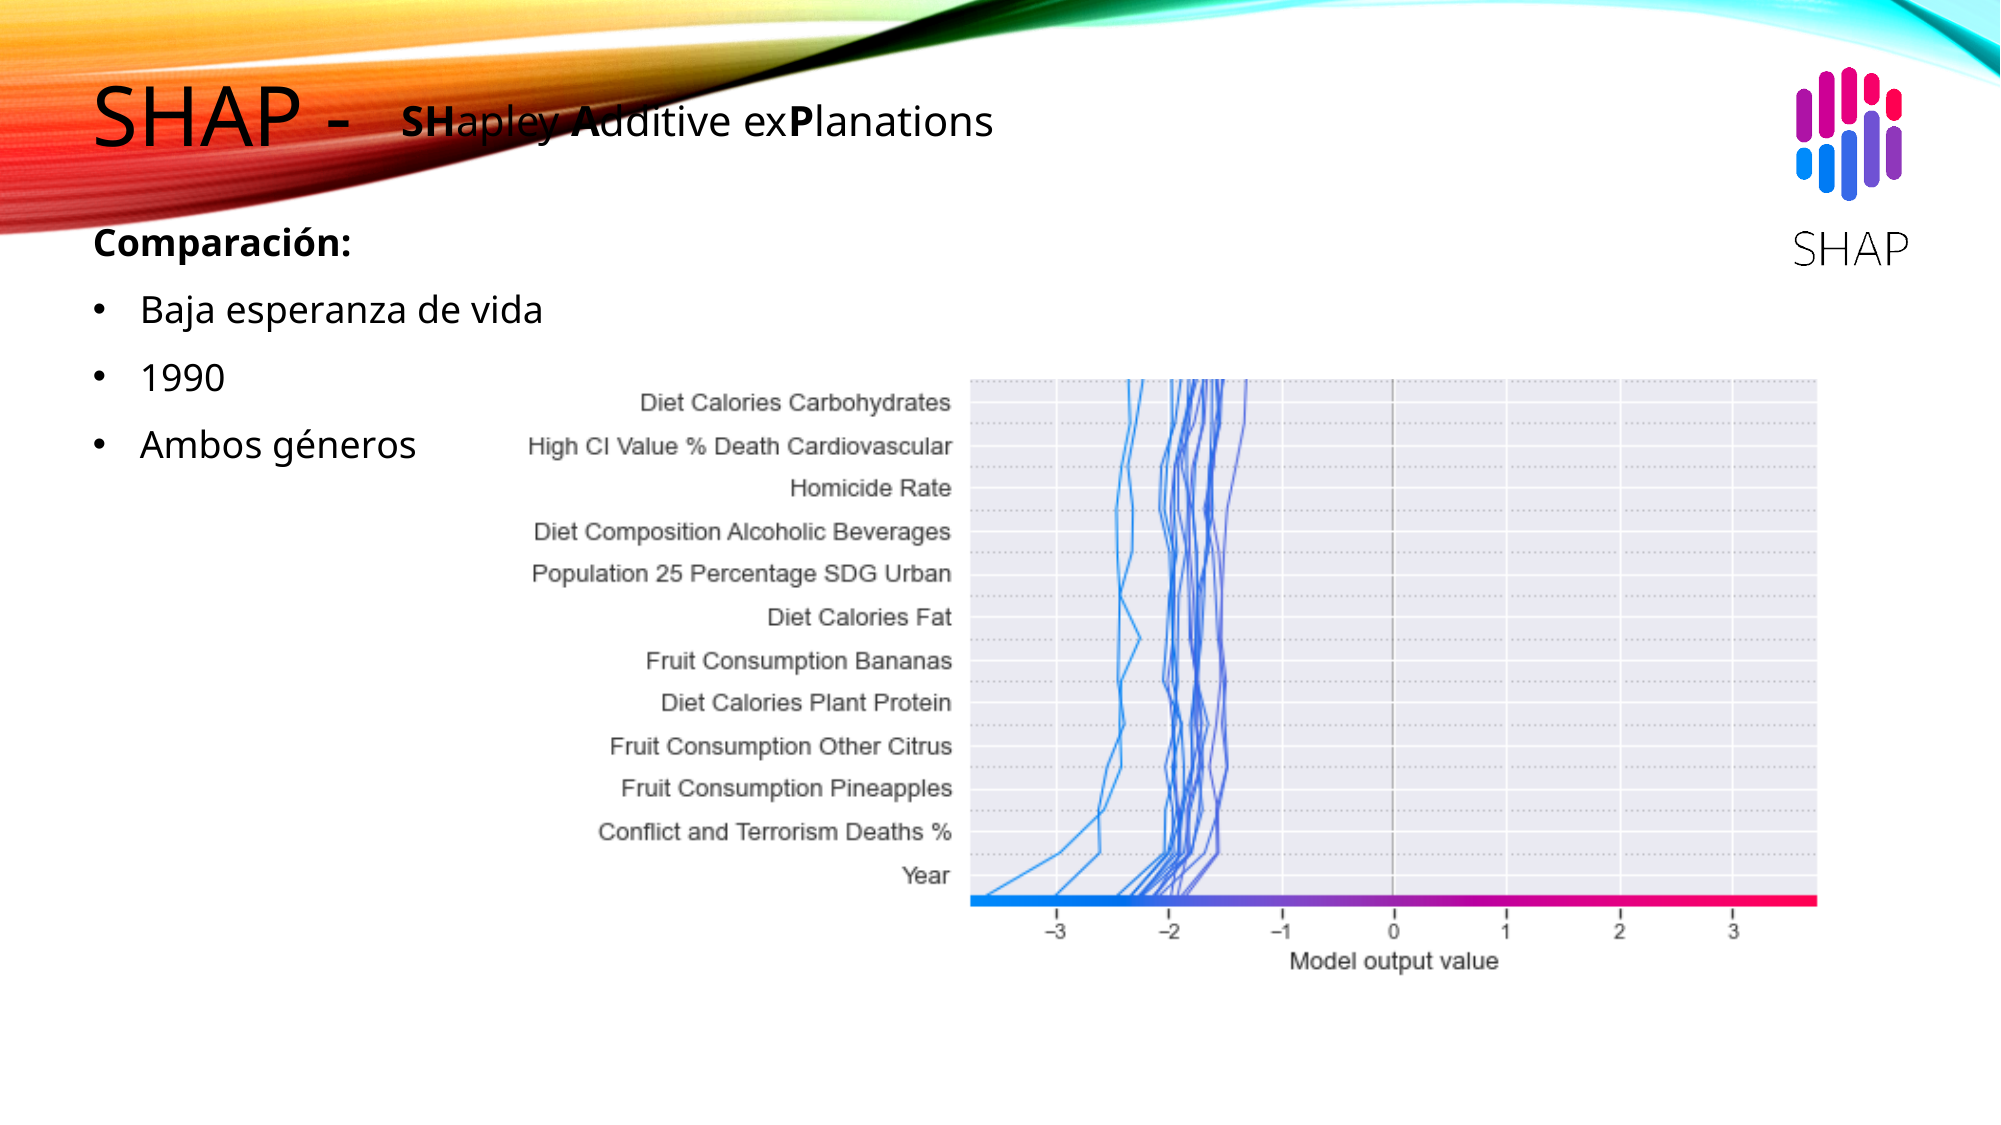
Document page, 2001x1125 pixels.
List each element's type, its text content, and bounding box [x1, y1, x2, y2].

title Shap - [77, 64, 387, 175]
picture [1775, 61, 1923, 289]
text_box SHapley Additive exPlanations [386, 86, 1046, 153]
text_box Comparación: Baja esperanza de vida 1990 Ambos géneros [77, 188, 591, 468]
picture [517, 379, 1829, 984]
